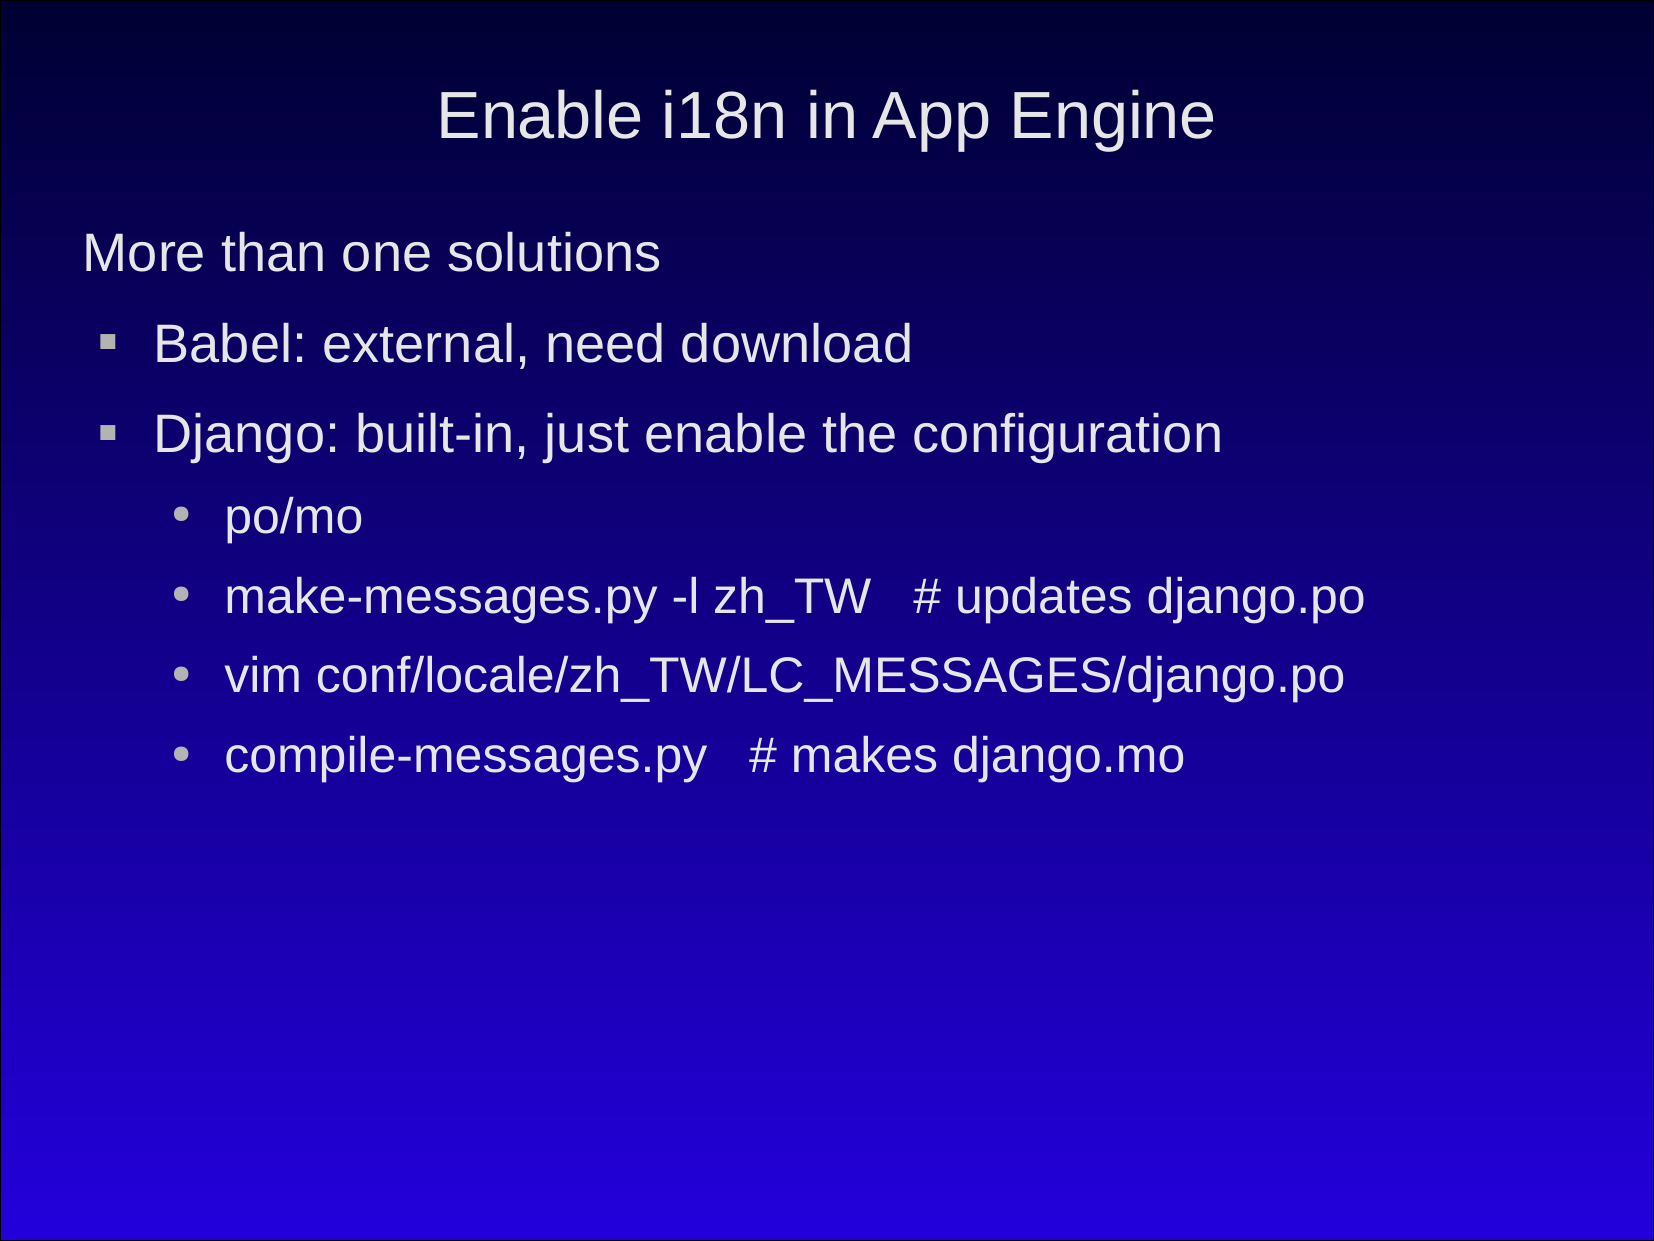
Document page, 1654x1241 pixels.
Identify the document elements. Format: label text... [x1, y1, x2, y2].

title Enable i18n in App Engine [82, 56, 1571, 175]
list More than one solutions Babel: external, need download Django: built-in, just enable the configuration po/mo make-messages.py -l zh_TW # updates django.po vim conf/locale/zh_TW/LC_MESSAGES/django.po compile-messages.py # makes django.mo [82, 222, 1571, 1094]
